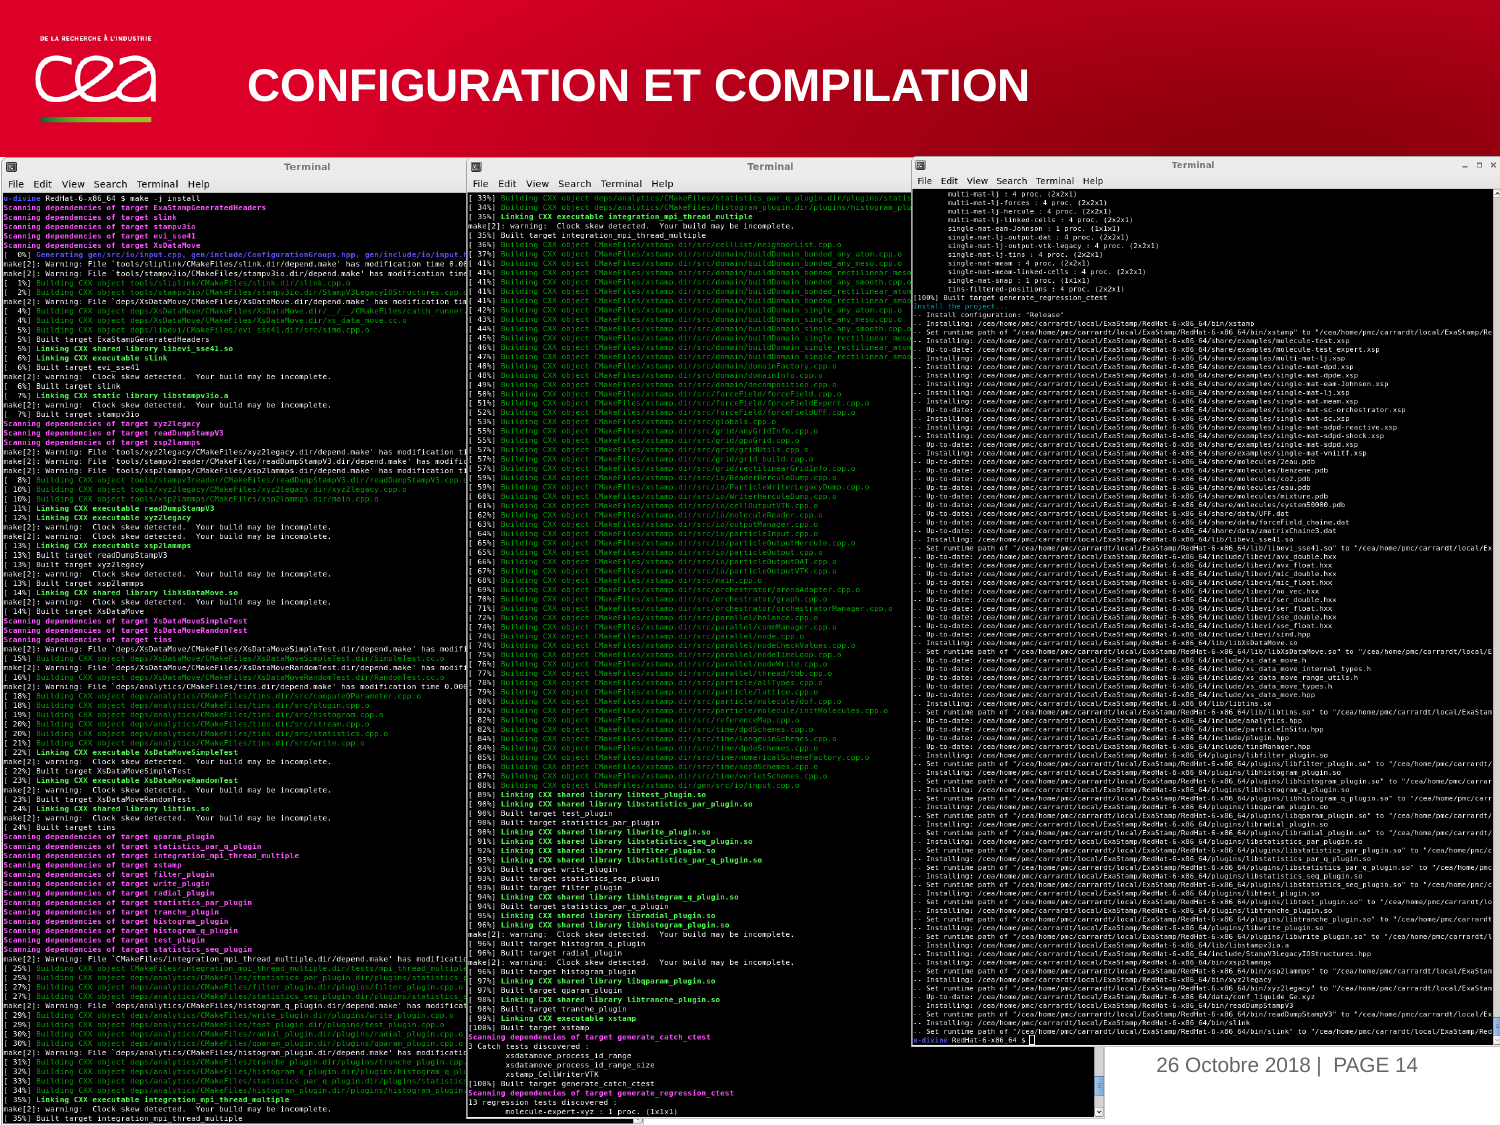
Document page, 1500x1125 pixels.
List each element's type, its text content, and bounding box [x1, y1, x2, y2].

picture [0, 0, 1500, 1125]
slide_number | PAGE <number> [1316, 1047, 1500, 1094]
footer 26 Octobre 2018 [1105, 1047, 1311, 1095]
title Configuration et compilation [247, 8, 1436, 157]
